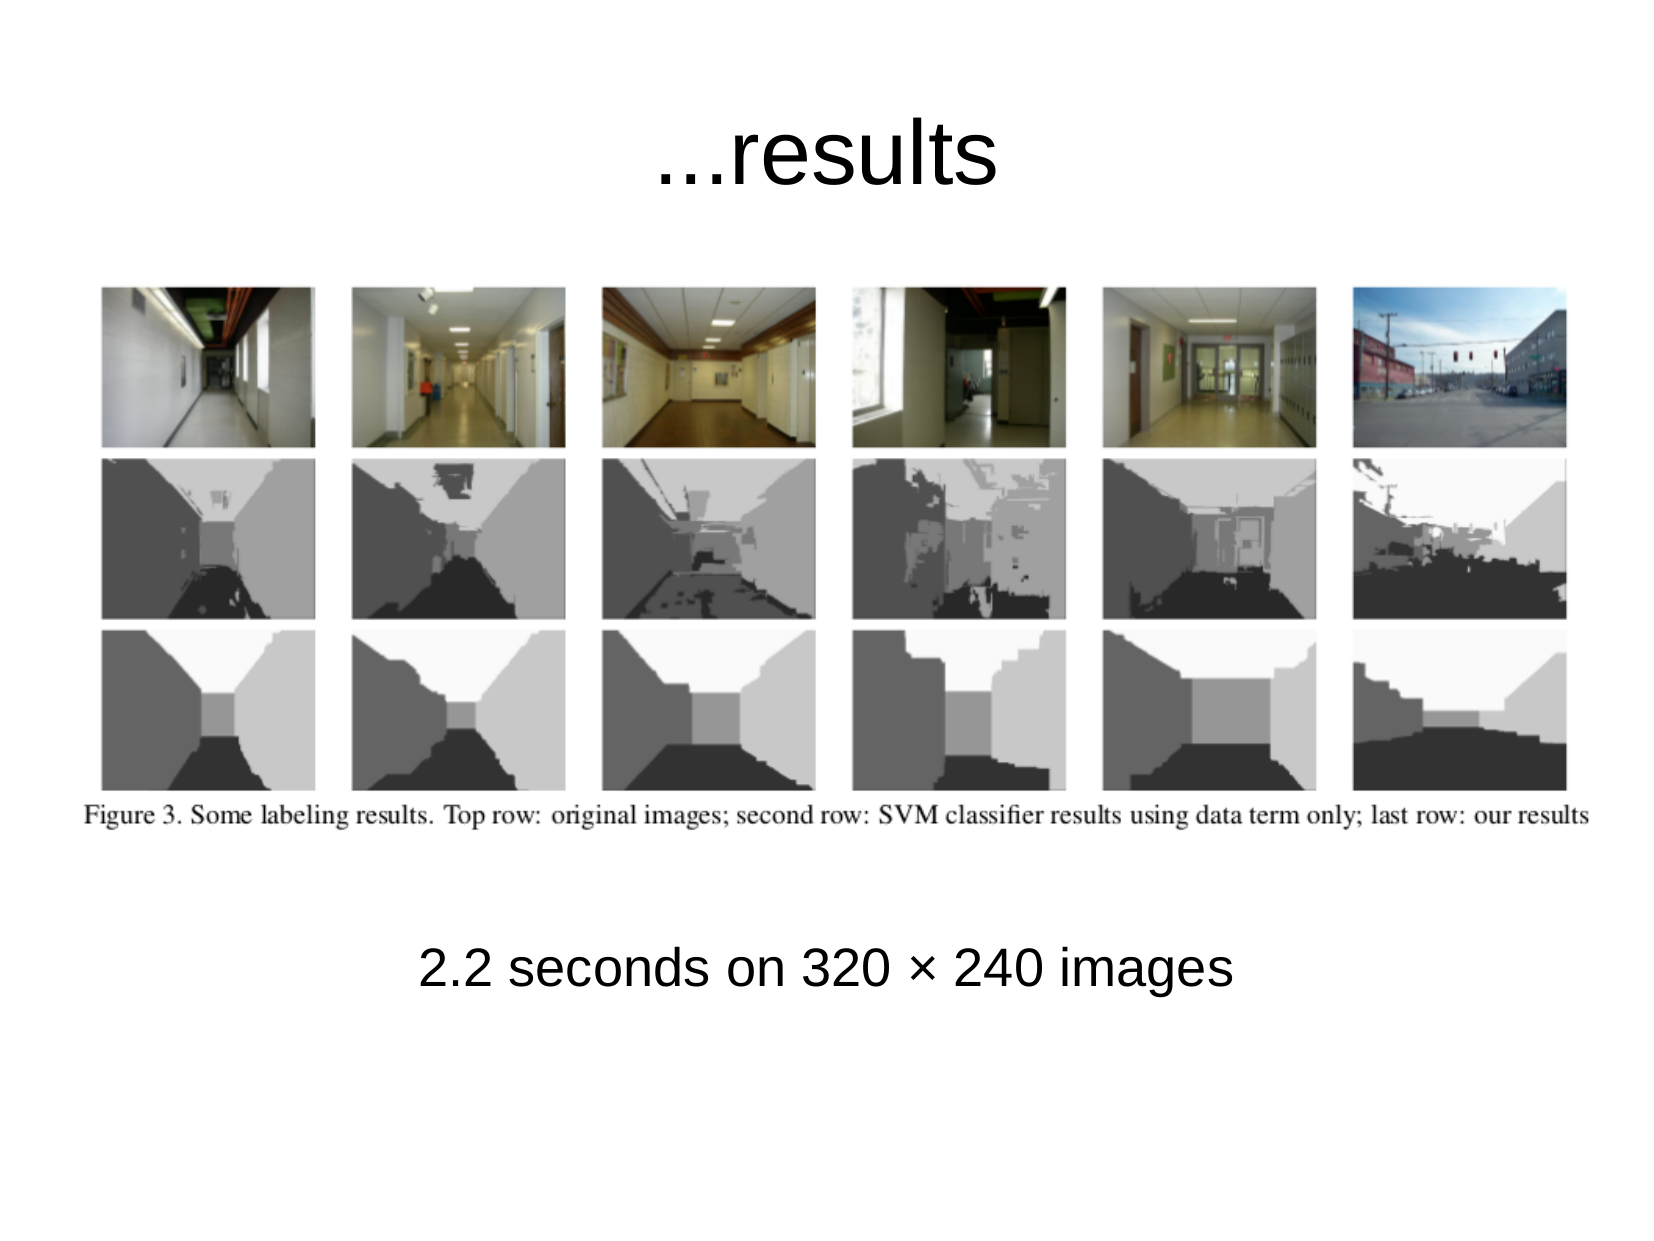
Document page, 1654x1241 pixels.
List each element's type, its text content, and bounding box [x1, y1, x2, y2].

picture [56, 269, 1601, 852]
title ...results [82, 49, 1571, 257]
text_box 2.2 seconds on 320 × 240 images [256, 930, 1397, 1006]
